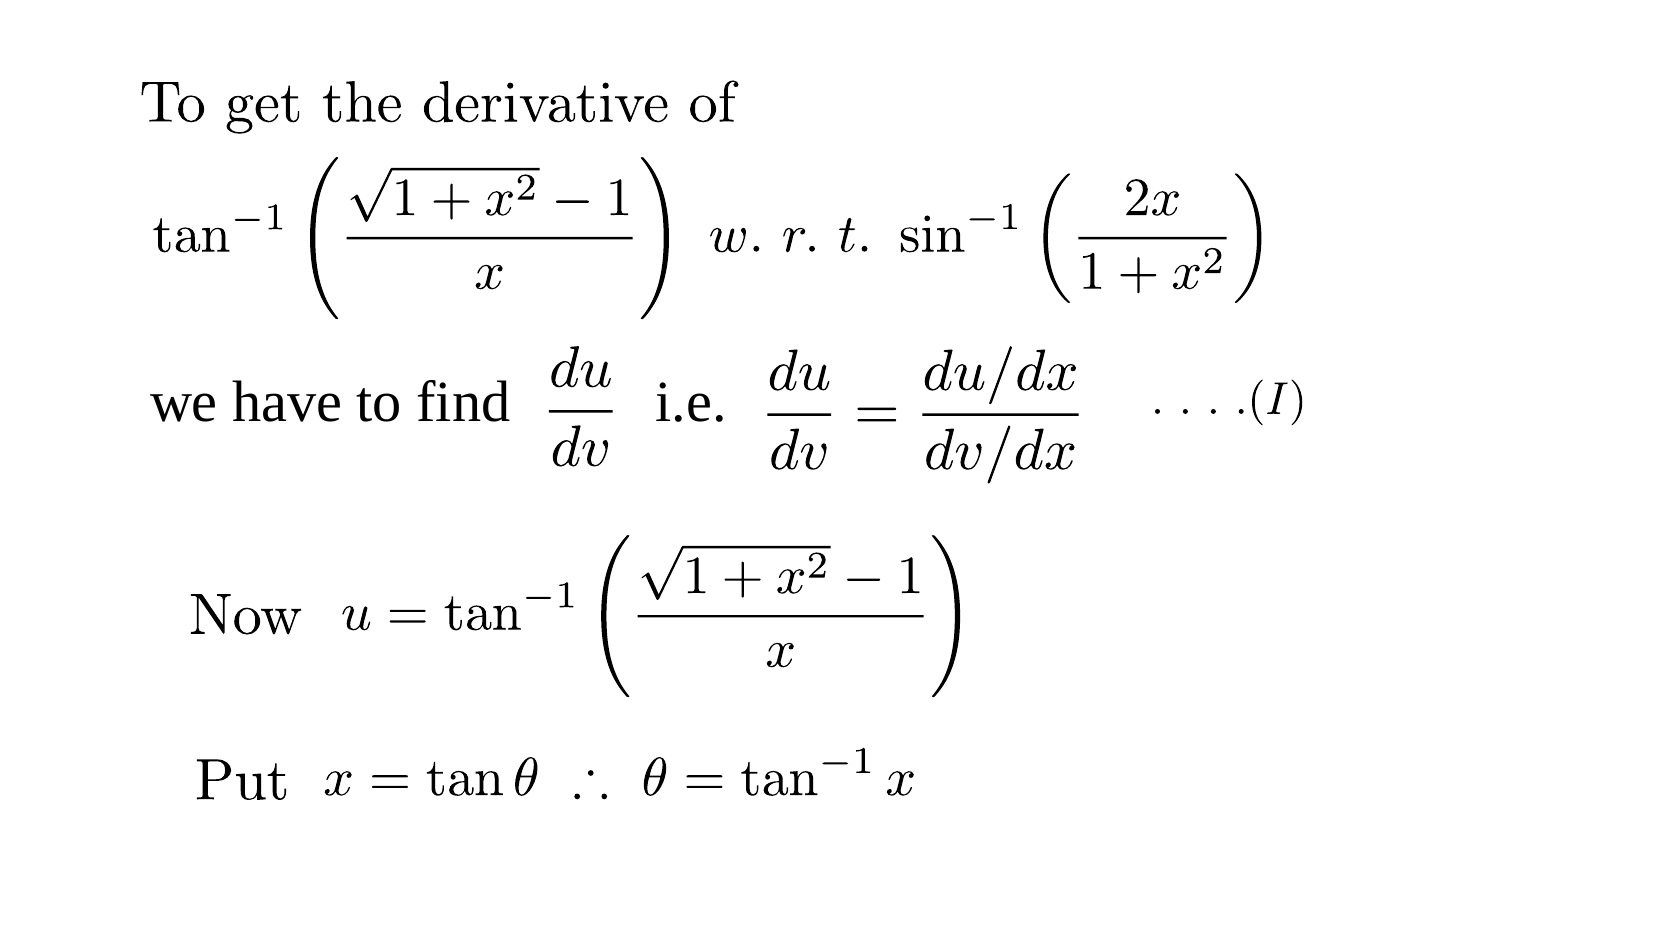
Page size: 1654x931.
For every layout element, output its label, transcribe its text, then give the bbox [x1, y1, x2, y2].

text_box [548, 346, 613, 467]
text_box [342, 535, 961, 698]
text_box [767, 346, 1079, 484]
text_box [1153, 379, 1303, 426]
text_box [141, 80, 739, 134]
text_box [153, 157, 1262, 320]
text_box [190, 594, 302, 635]
text_box [196, 759, 287, 800]
text_box [324, 747, 914, 800]
title we have to find i.e. [47, 37, 1607, 909]
